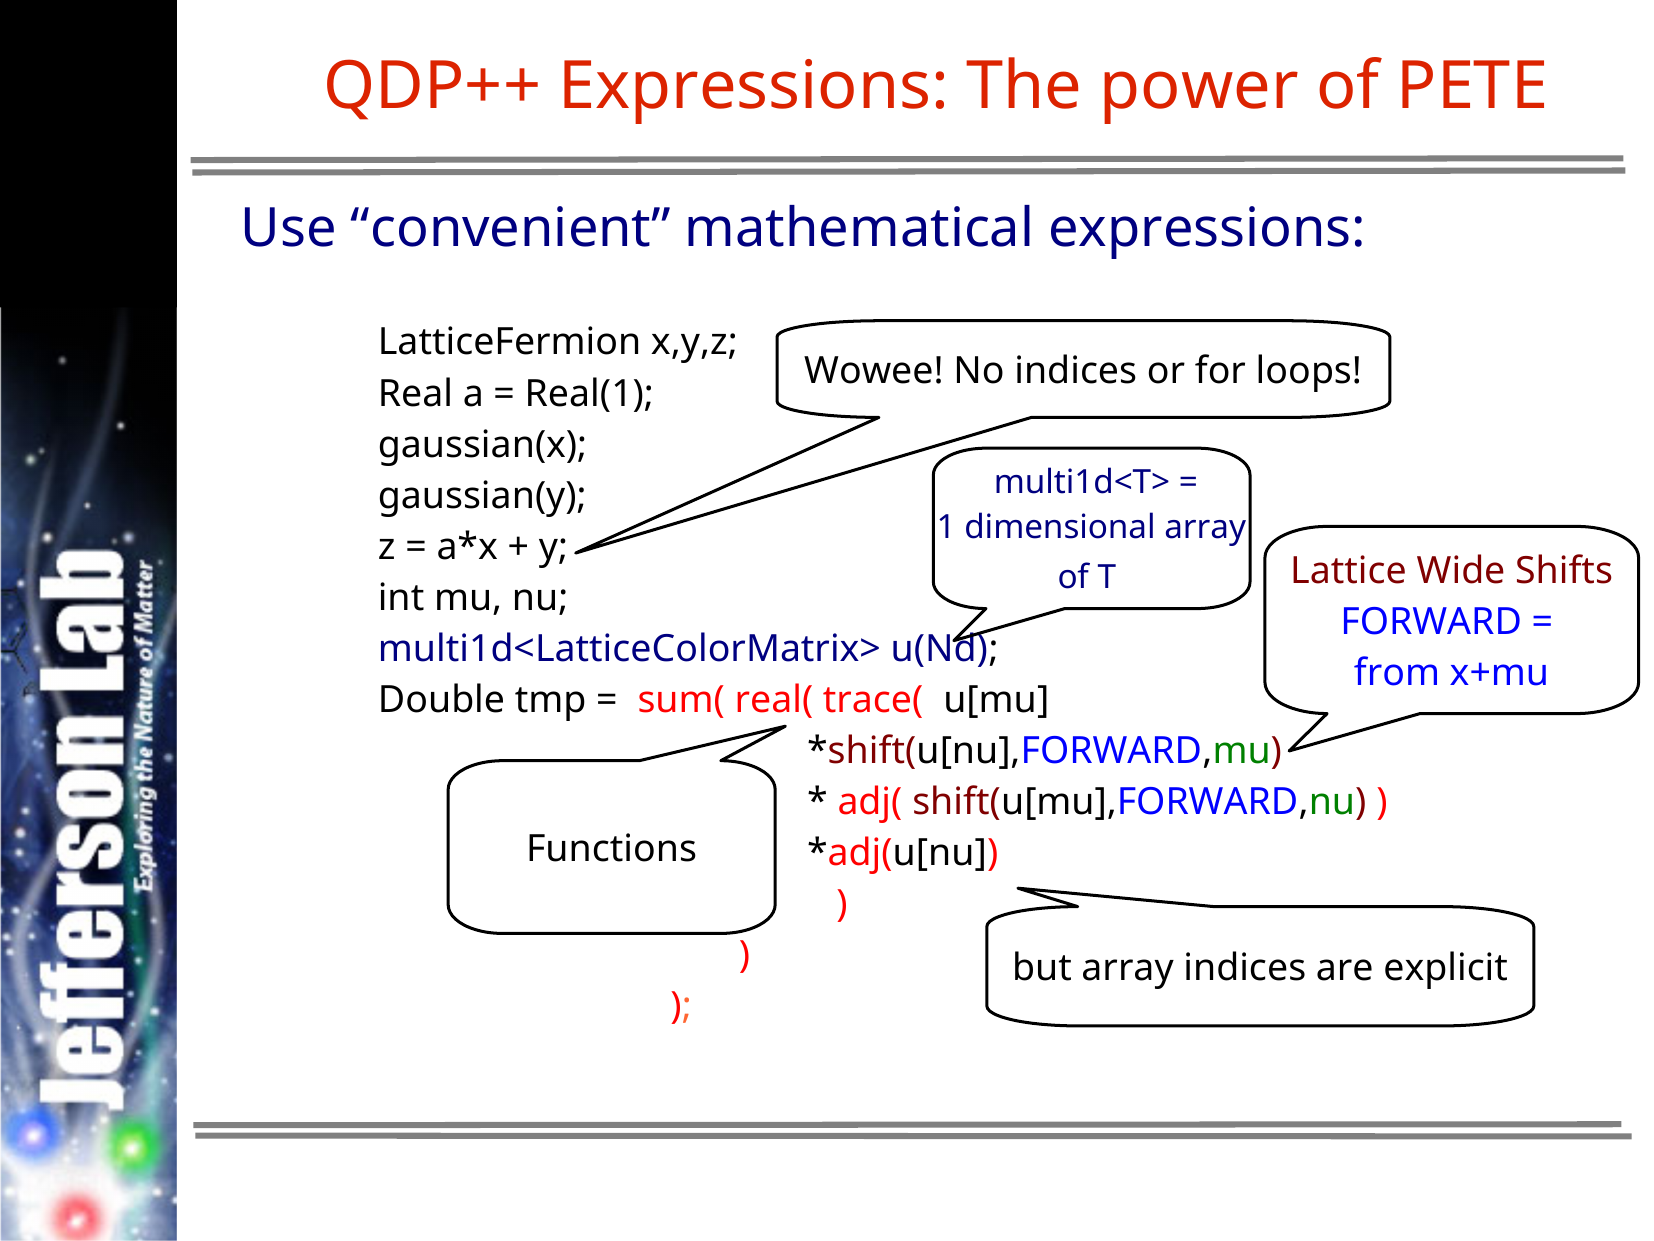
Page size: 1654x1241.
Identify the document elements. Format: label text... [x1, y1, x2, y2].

text_box multi1d<T> = 1 dimensional array of T [933, 448, 1251, 641]
text_box LatticeFermion x,y,z; Real a = Real(1); gaussian(x); gaussian(y); z = a*x + y; int mu, nu; multi1d<LatticeColorMatrix> u(Nd); Double tmp = sum( real( trace( u[mu] *shift(u[nu],FORWARD,mu) * adj( shift(u[mu],FORWARD,nu) ) *adj(u[nu]) ) ) ); [361, 306, 1495, 1082]
text_box Functions [448, 726, 786, 934]
text_box Lattice Wide Shifts FORWARD = from x+mu [1264, 526, 1639, 751]
text_box Wowee! No indices or for loops! [575, 320, 1390, 554]
picture [2, 308, 176, 1240]
text_box but array indices are explicit [986, 888, 1534, 1026]
title QDP++ Expressions: The power of PETE [235, 17, 1638, 149]
list Use “convenient” mathematical expressions: [223, 188, 1624, 284]
